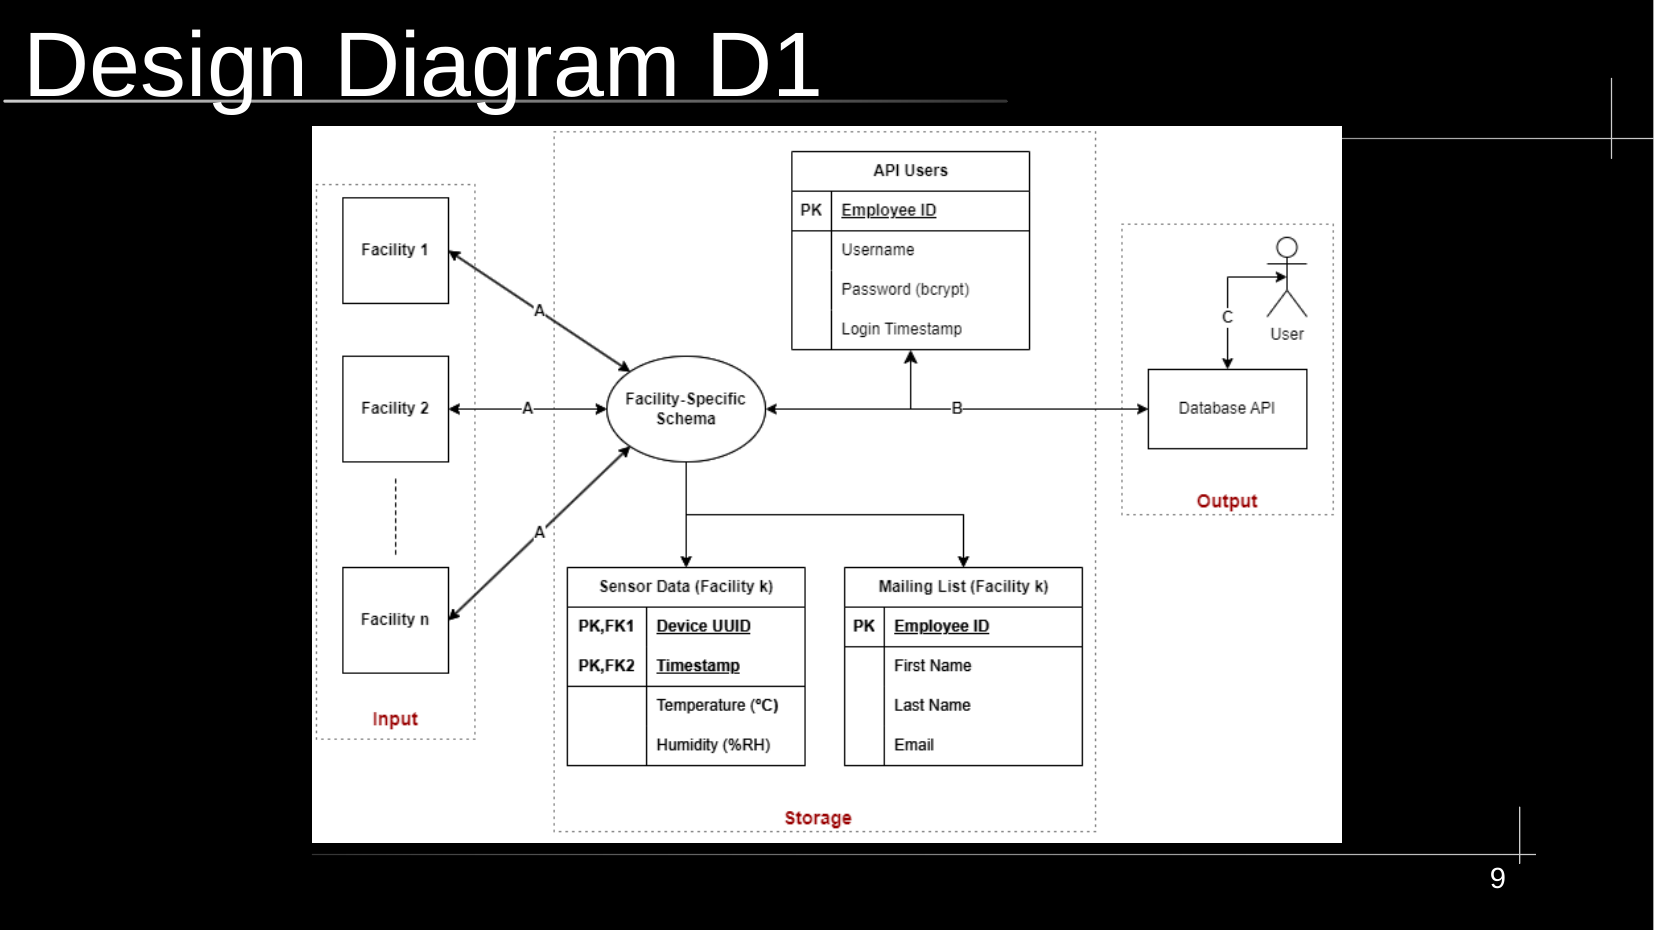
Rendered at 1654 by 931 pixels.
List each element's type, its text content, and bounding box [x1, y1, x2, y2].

title Design Diagram D1 [23, 11, 1589, 119]
picture [312, 126, 1342, 843]
